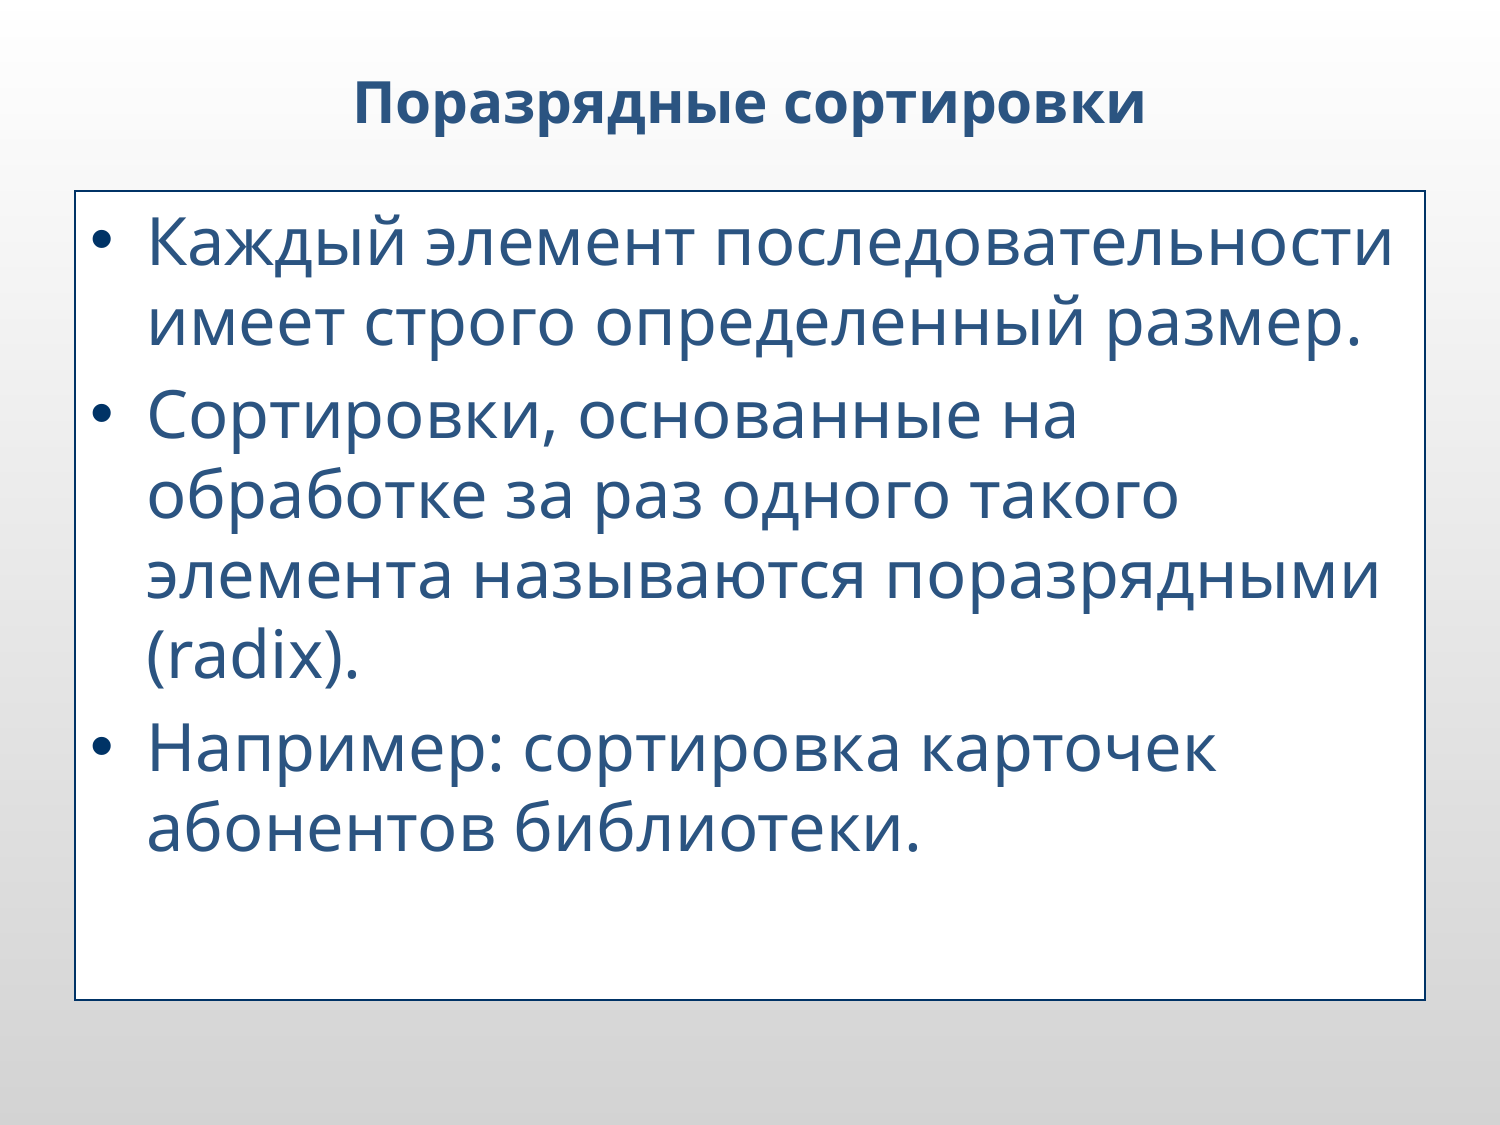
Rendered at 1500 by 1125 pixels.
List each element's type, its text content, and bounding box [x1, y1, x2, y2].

list Каждый элемент последовательности имеет строго определенный размер. Сортировки, основанные на обработке за раз одного такого элемента называются поразрядными (radix). Например: сортировка карточек абонентов библиотеки. [75, 191, 1425, 1000]
title Поразрядные сортировки [75, 62, 1425, 138]
